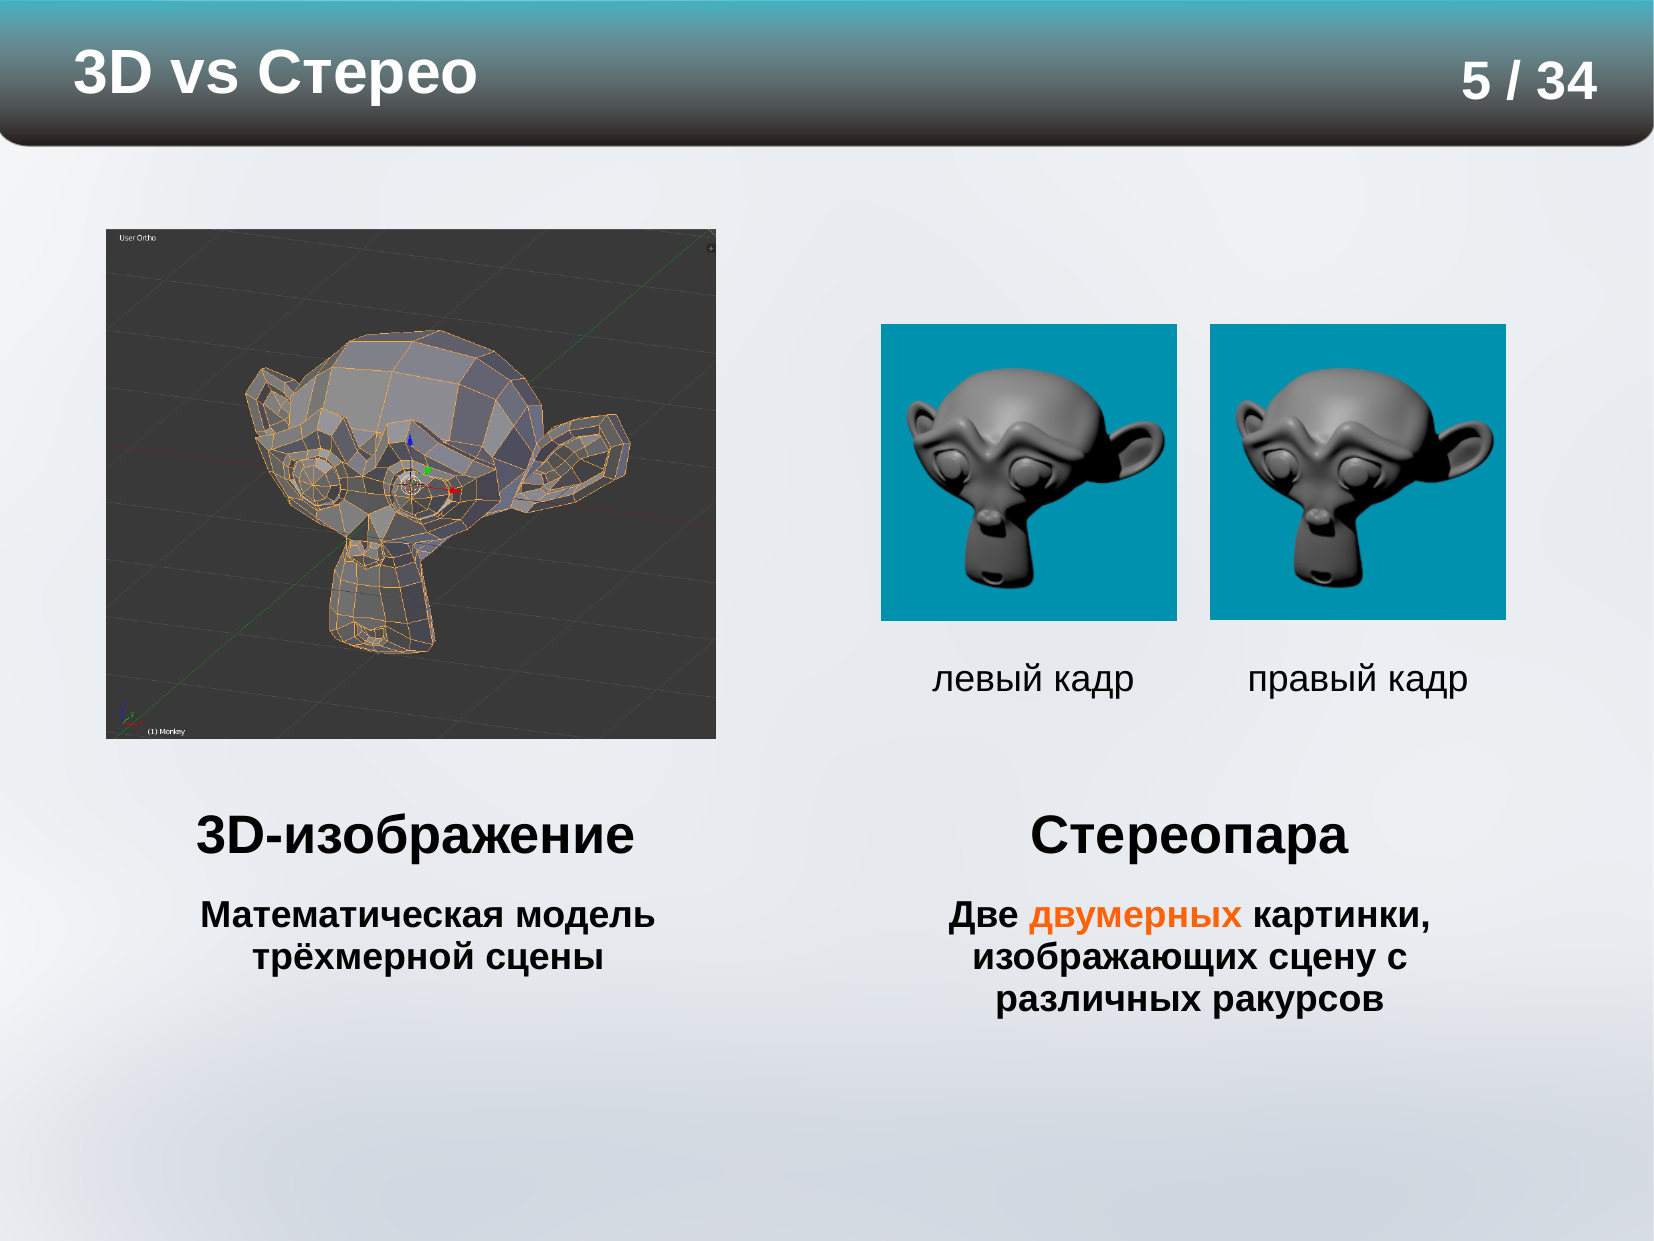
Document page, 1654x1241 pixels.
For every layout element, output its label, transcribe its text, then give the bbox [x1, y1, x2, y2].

text_box 3D-изображение [106, 797, 727, 873]
text_box <номер> / 34 [1446, 42, 1654, 179]
text_box правый кадр [1210, 649, 1506, 707]
text_box 3D vs Стерео [59, 29, 1359, 115]
picture [0, 0, 1654, 1241]
text_box Стереопара [879, 797, 1501, 873]
text_box Математическая модель трёхмерной сцены [147, 885, 709, 985]
text_box левый кадр [885, 649, 1182, 707]
text_box Две двумерных картинки, изображающих сцену с различных ракурсов [909, 885, 1471, 1027]
